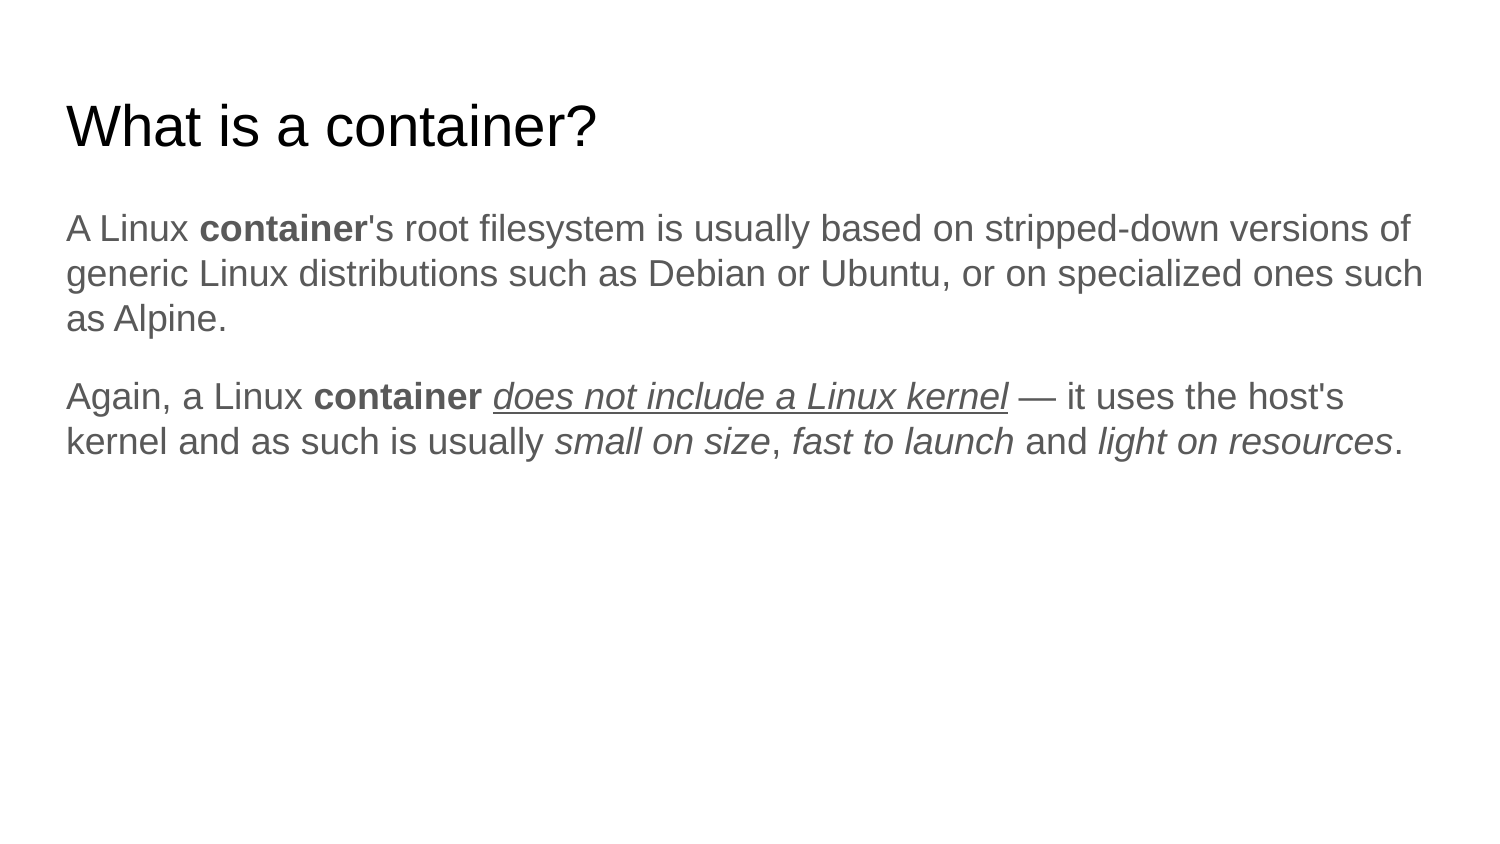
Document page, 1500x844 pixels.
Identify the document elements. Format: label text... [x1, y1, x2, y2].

list A Linux container's root filesystem is usually based on stripped-down versions of generic Linux distributions such as Debian or Ubuntu, or on specialized ones such as Alpine. Again, a Linux container does not include a Linux kernel — it uses the host's kernel and as such is usually small on size, fast to launch and light on resources. [51, 189, 1449, 750]
title What is a container? [51, 72, 1449, 167]
